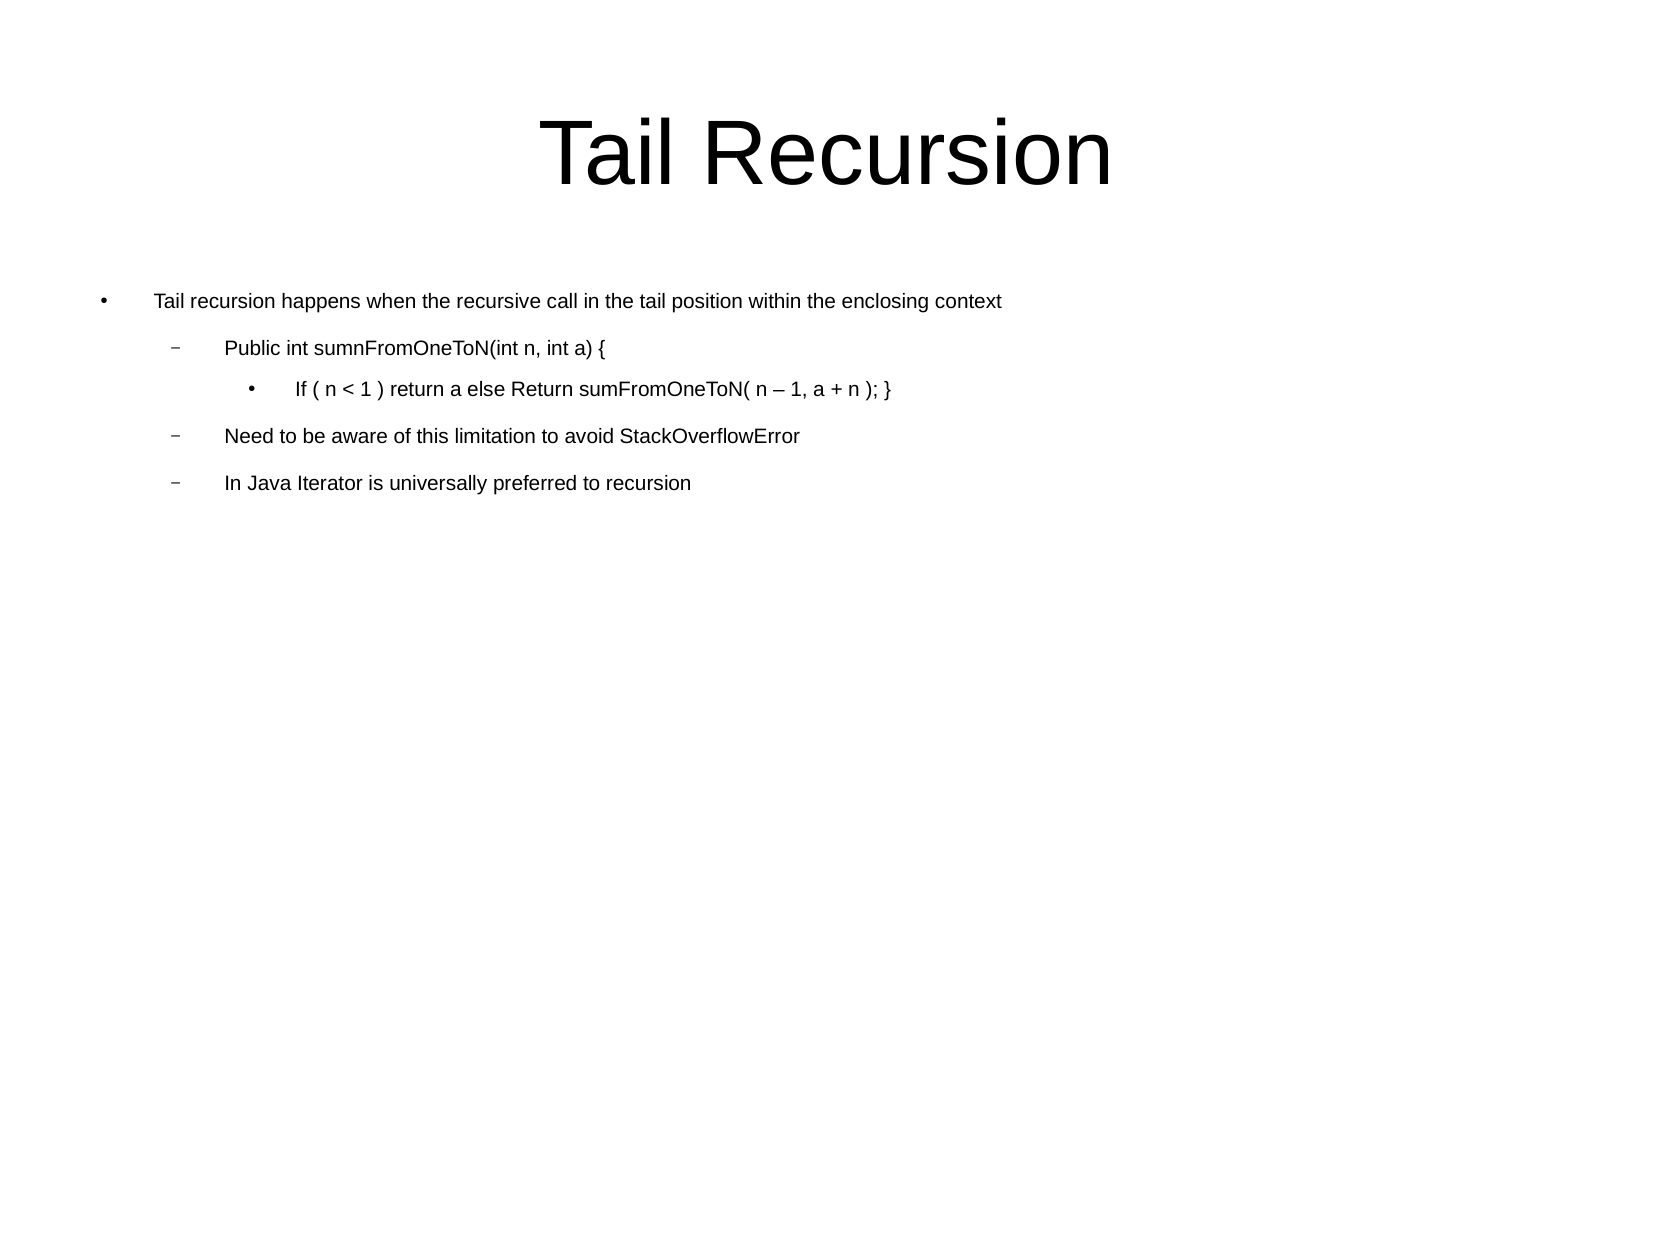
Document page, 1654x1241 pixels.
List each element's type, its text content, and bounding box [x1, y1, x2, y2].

title Tail Recursion [82, 49, 1571, 257]
list Tail recursion happens when the recursive call in the tail position within the enclosing context Public int sumnFromOneToN(int n, int a) { If ( n < 1 ) return a else Return sumFromOneToN( n – 1, a + n ); } Need to be aware of this limitation to avoid StackOverflowError In Java Iterator is universally preferred to recursion [82, 290, 1571, 1010]
